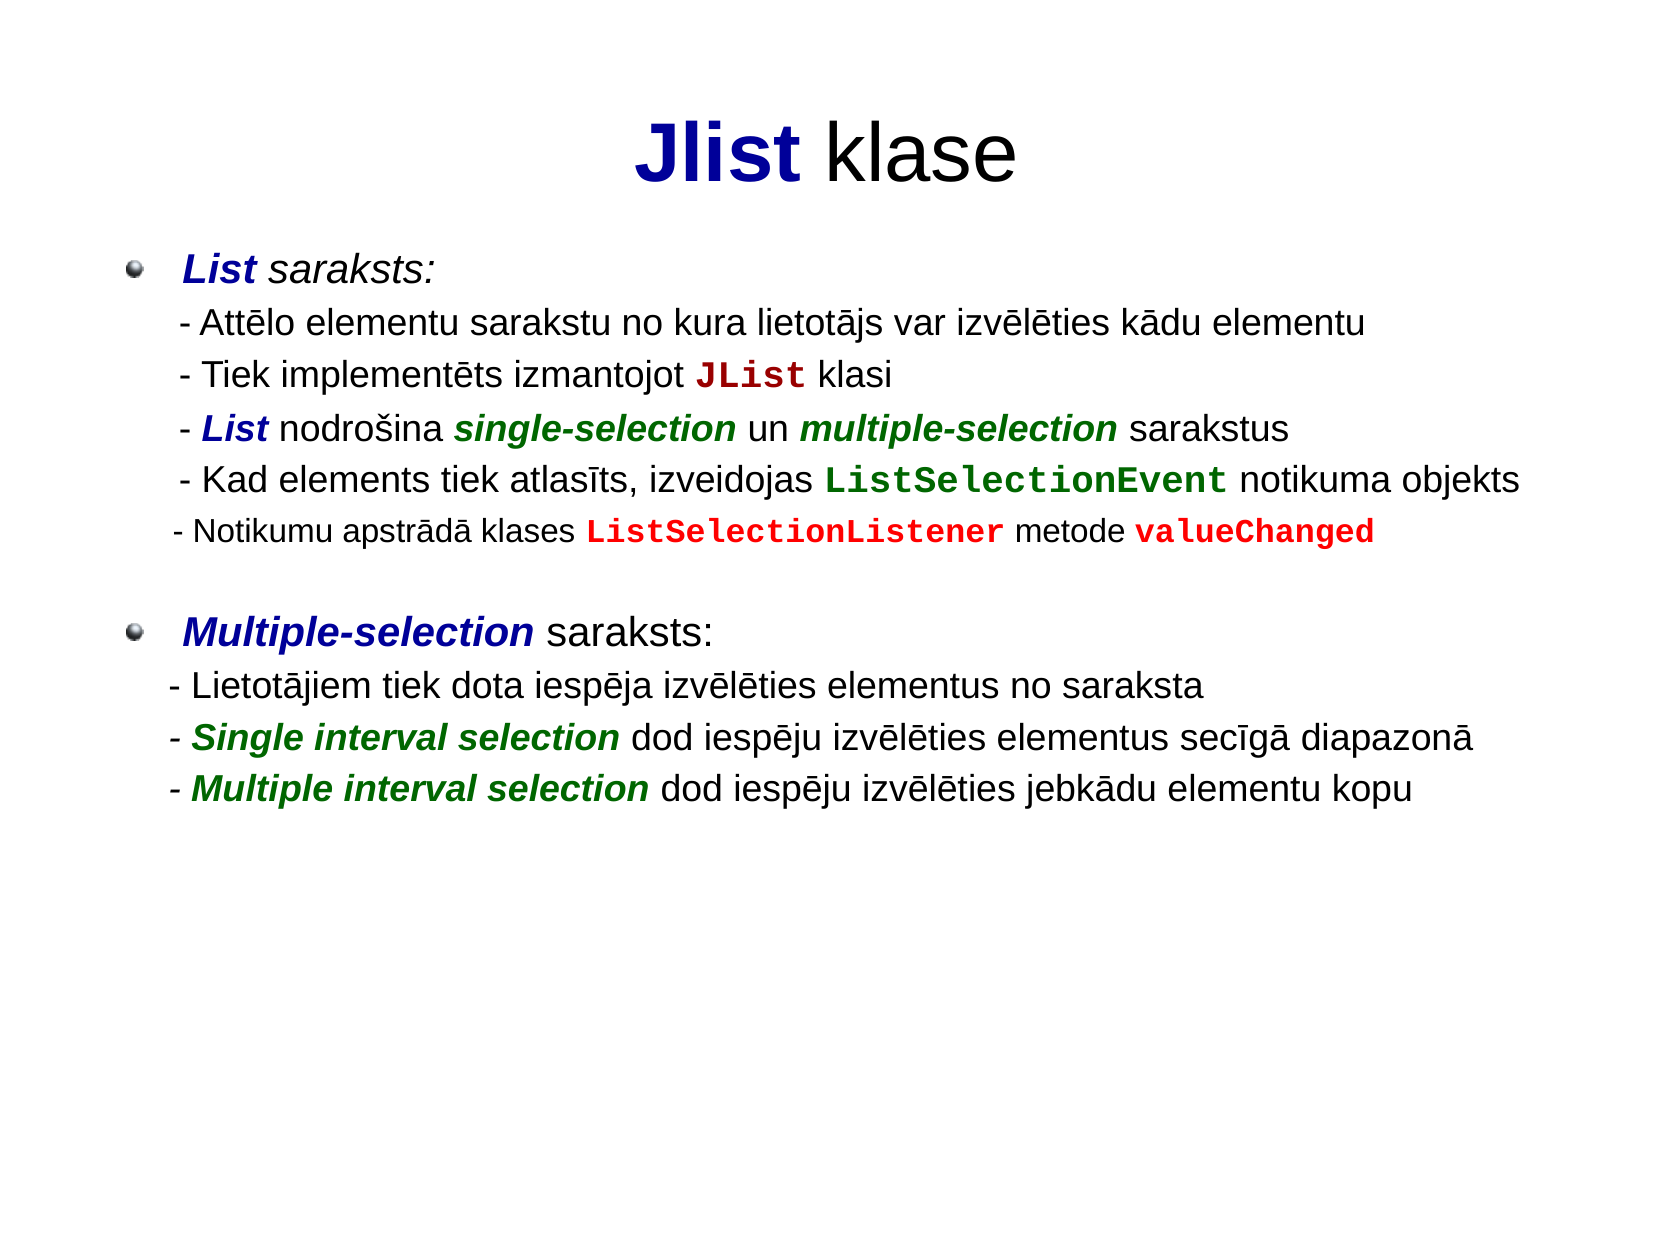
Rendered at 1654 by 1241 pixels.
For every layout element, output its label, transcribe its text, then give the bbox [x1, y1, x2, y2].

title Jlist klase [82, 49, 1571, 257]
text_box List saraksts: - Attēlo elementu sarakstu no kura lietotājs var izvēlēties kādu elementu - Tiek implementēts izmantojot JList klasi - List nodrošina single-selection un multiple-selection sarakstus - Kad elements tiek atlasīts, izveidojas ListSelectionEvent notikuma objekts - Notikumu apstrādā klases ListSelectionListener metode valueChanged Multiple-selection saraksts: - Lietotājiem tiek dota iespēja izvēlēties elementus no saraksta - Single interval selection dod iespēju izvēlēties elementus secīgā diapazonā - Multiple interval selection dod iespēju izvēlēties jebkādu elementu kopu [111, 238, 1575, 1162]
